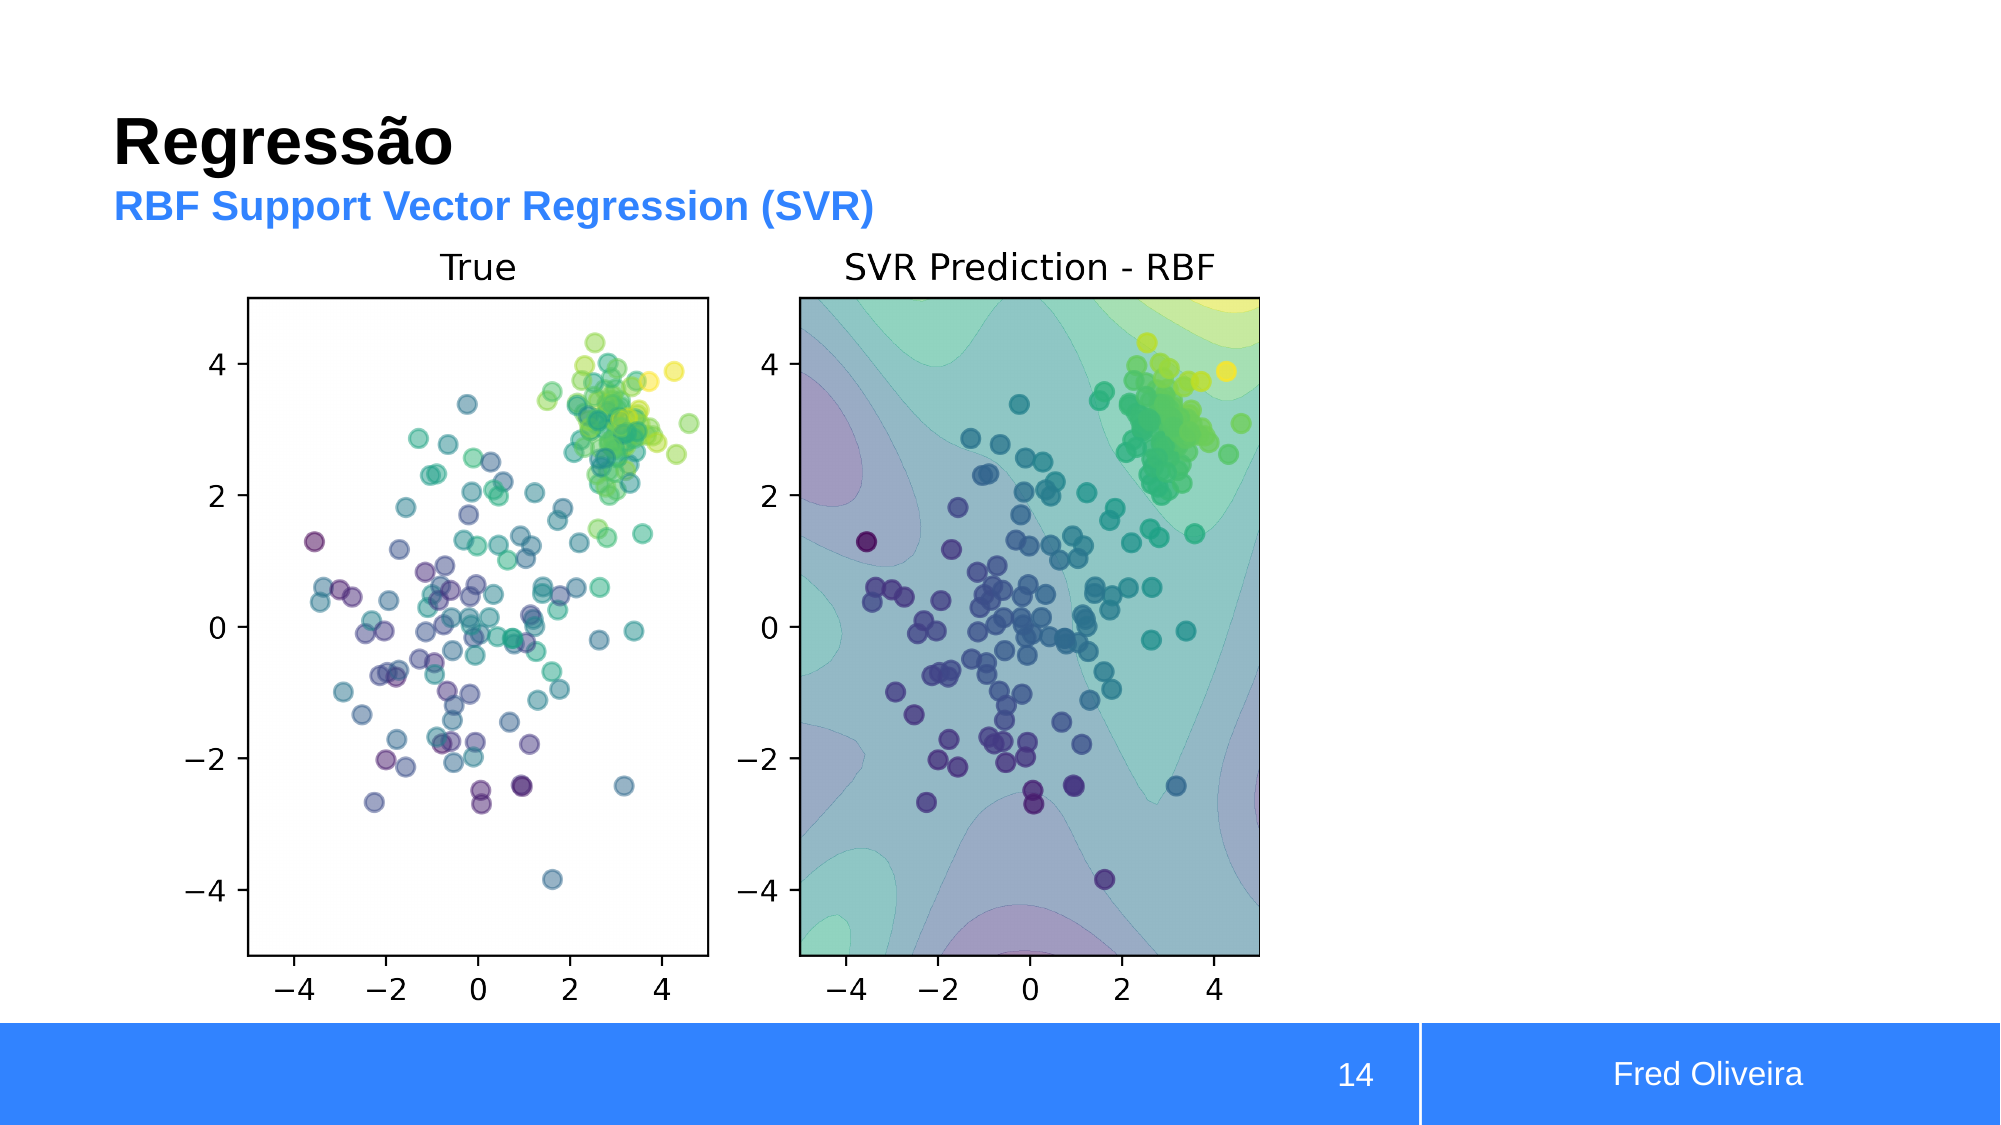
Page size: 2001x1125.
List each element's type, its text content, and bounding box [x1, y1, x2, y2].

picture [182, 262, 1260, 1006]
list RBF Support Vector Regression (SVR) [114, 178, 1420, 262]
title Regressão [114, 19, 1420, 178]
slide_number <number> [1260, 1043, 1390, 1104]
footer Fred Oliveira [1442, 1042, 1975, 1102]
